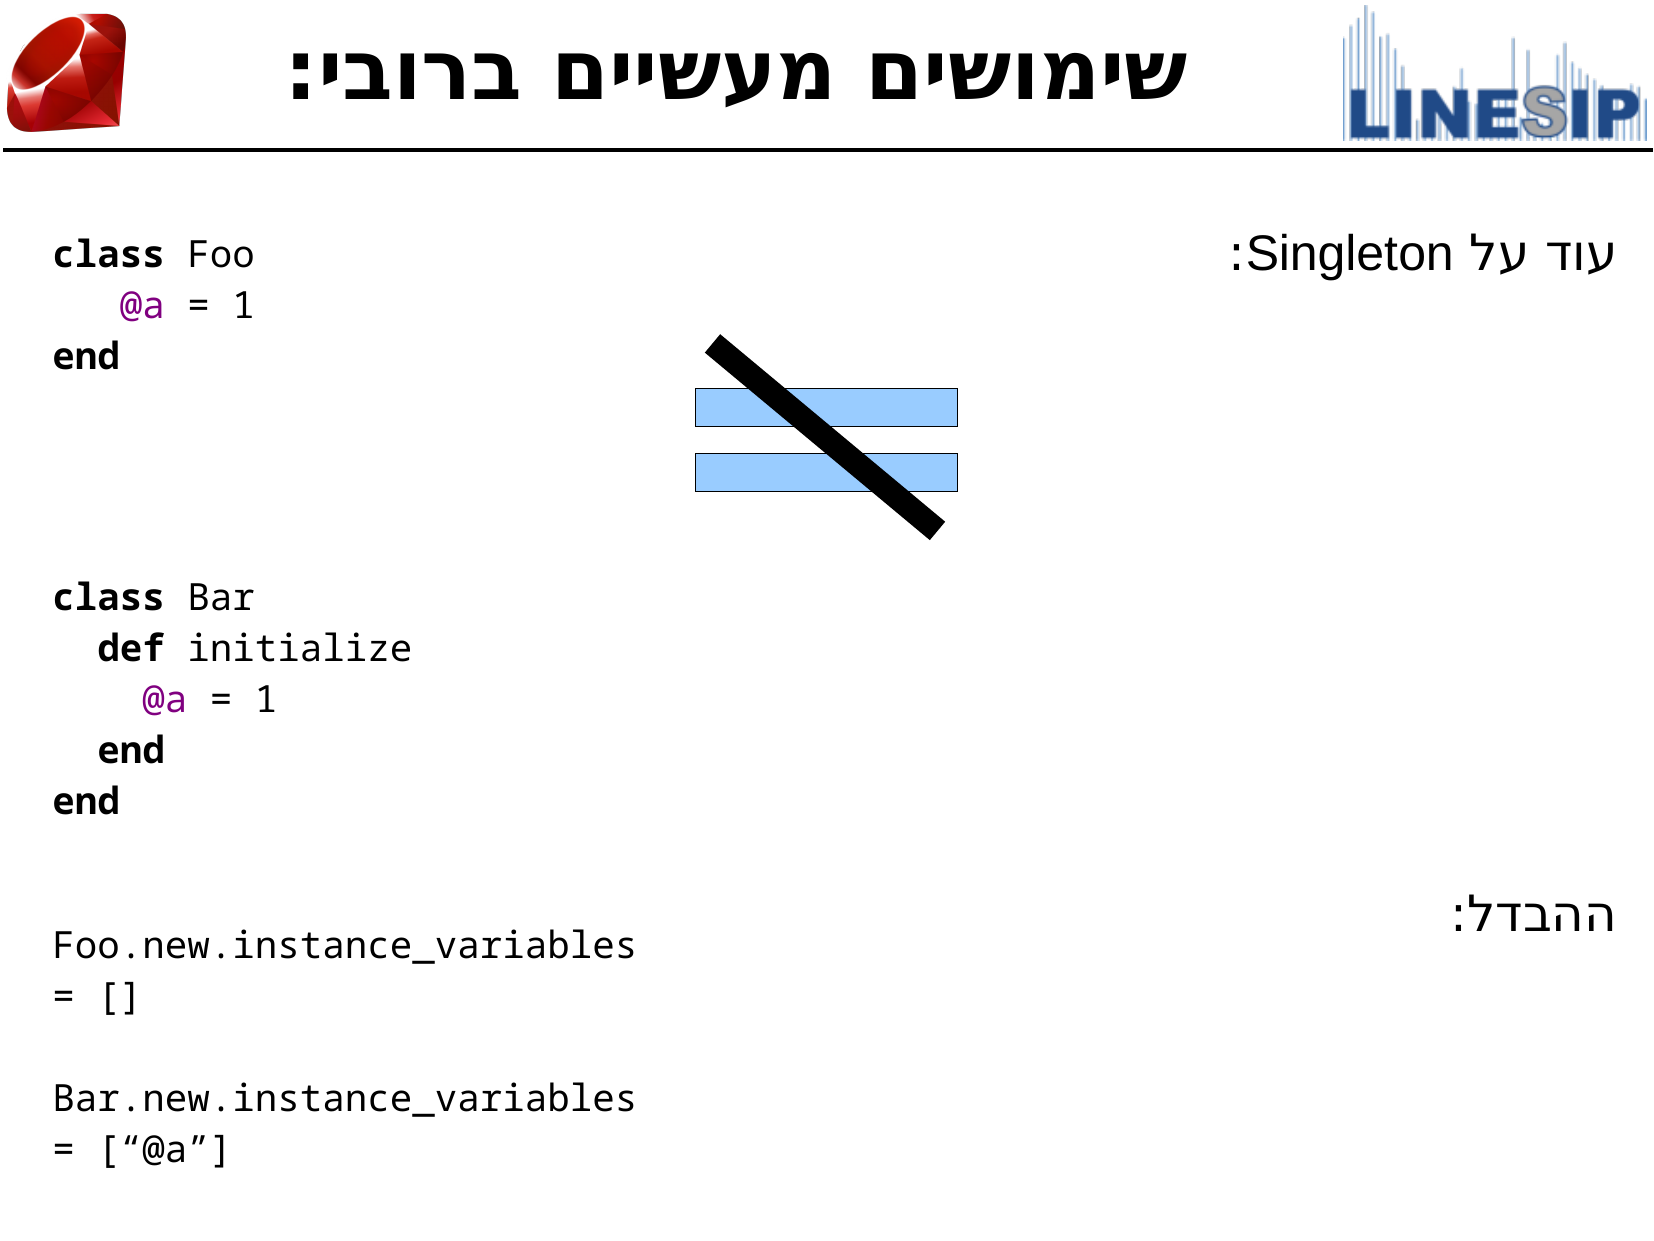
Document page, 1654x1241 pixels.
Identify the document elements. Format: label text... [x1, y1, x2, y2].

text_box עוד על Singleton: [19, 158, 1633, 257]
picture [1343, 5, 1647, 141]
text_box ההבדל: [19, 819, 1633, 919]
text_box [695, 453, 870, 492]
text_box [786, 388, 958, 427]
text_box class Foo @a = 1 end [37, 220, 1613, 376]
text_box [695, 388, 792, 427]
text_box class Bar def initialize @a = 1 end end [37, 562, 1613, 801]
text_box שימושים מעשיים ברובי: [124, 14, 1350, 131]
text_box [864, 453, 958, 492]
picture [5, 11, 126, 132]
text_box Foo.new.instance_variables = [] Bar.new.instance_variables = [“@a”] [37, 919, 1613, 1144]
